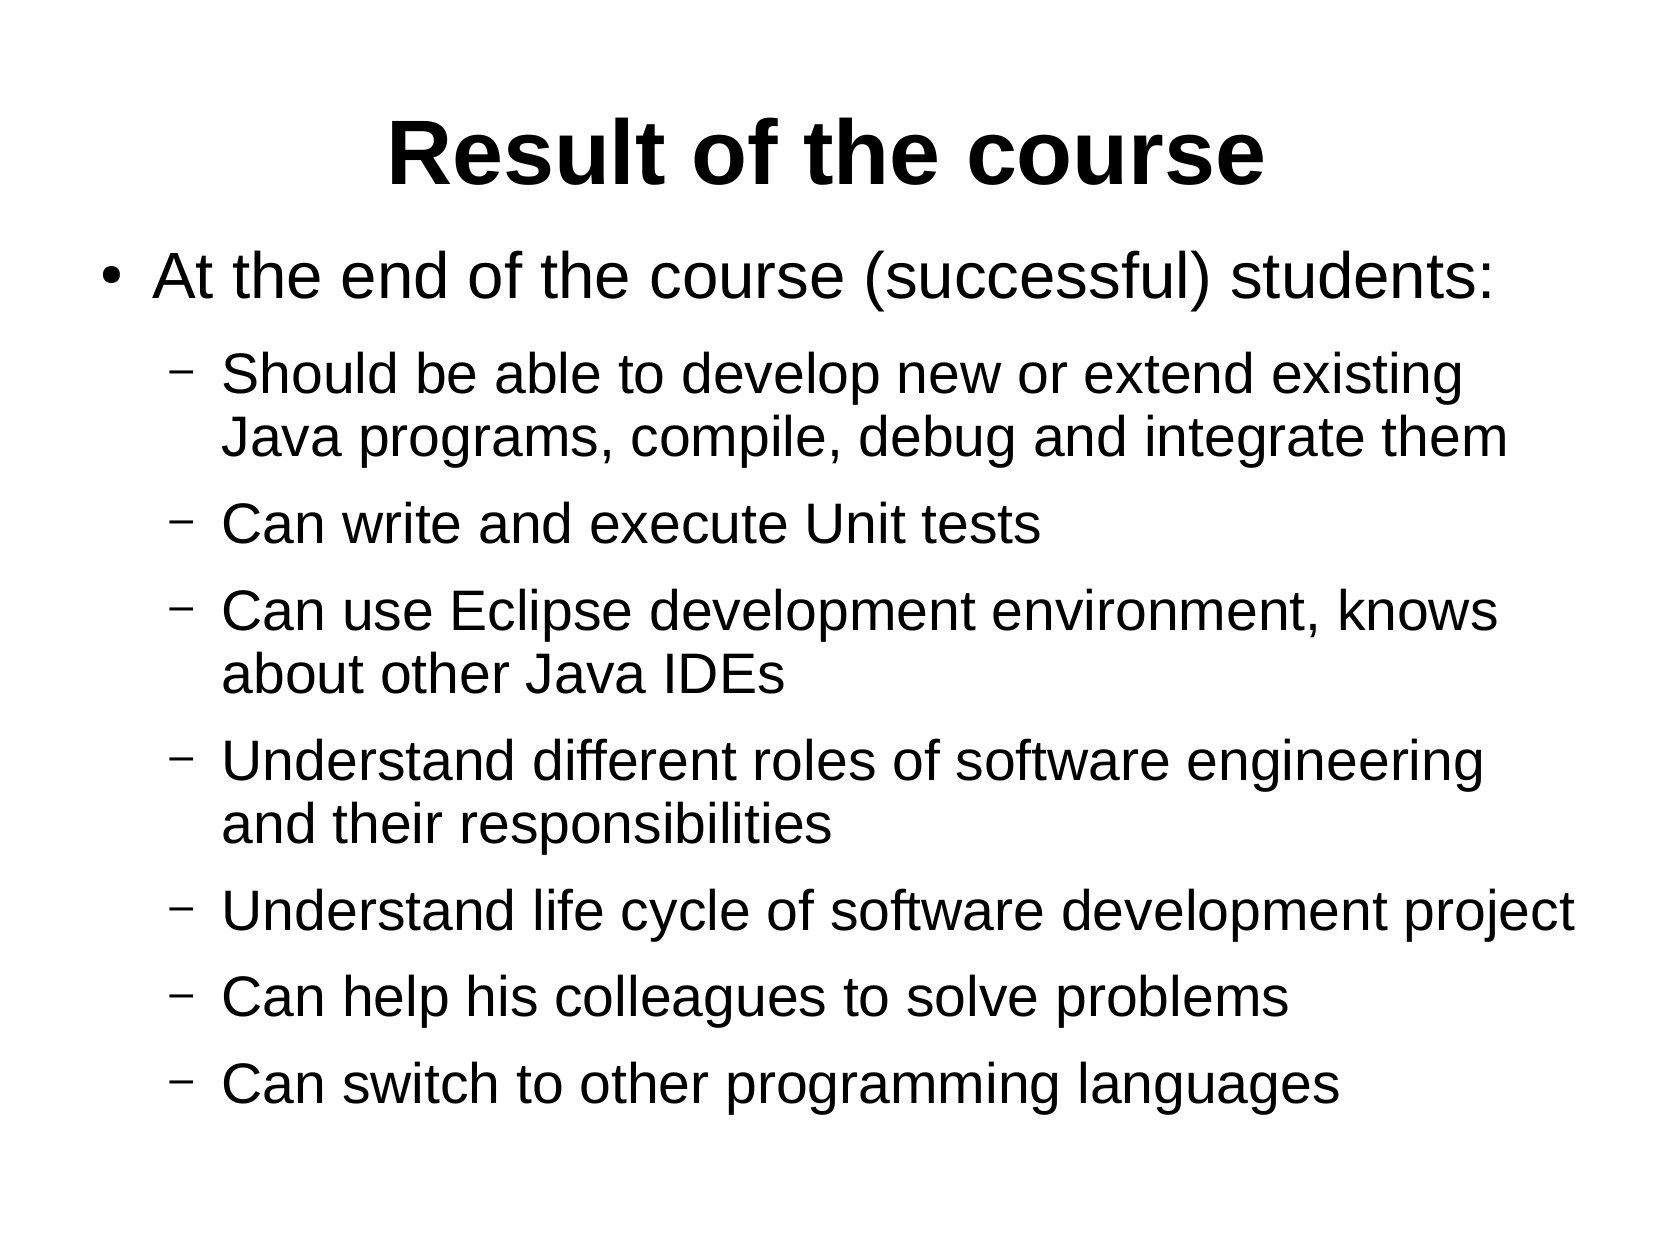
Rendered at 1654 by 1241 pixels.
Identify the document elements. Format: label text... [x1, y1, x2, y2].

list At the end of the course (successful) students: Should be able to develop new or extend existing Java programs, compile, debug and integrate them Can write and execute Unit tests Can use Eclipse development environment, knows about other Java IDEs Understand different roles of software engineering and their responsibilities Understand life cycle of software development project Can help his colleagues to solve problems Can switch to other programming languages [82, 240, 1591, 1186]
title Result of the course [82, 49, 1571, 240]
